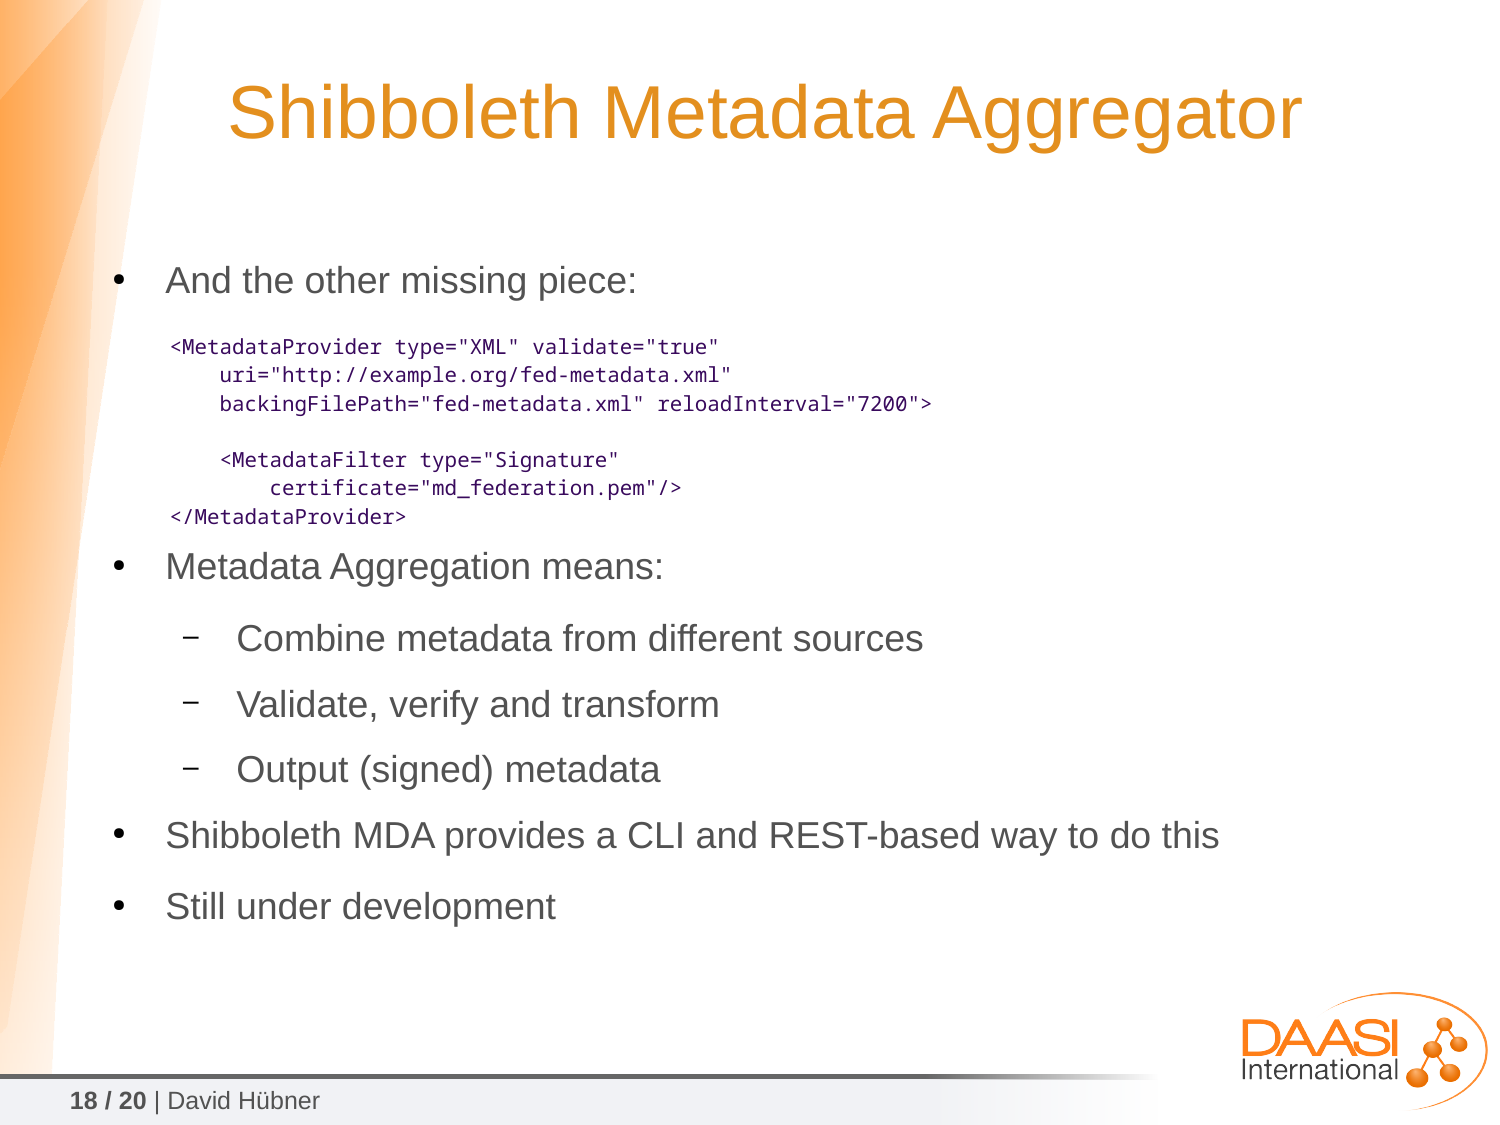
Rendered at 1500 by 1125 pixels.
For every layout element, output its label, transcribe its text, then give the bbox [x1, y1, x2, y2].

text_box <MetadataProvider type="XML" validate="true" uri="http://example.org/fed-metadata.xml" backingFilePath="fed-metadata.xml" reloadInterval="7200"> <MetadataFilter type="Signature" certificate="md_federation.pem"/> </MetadataProvider> [129, 324, 1028, 851]
picture [1240, 992, 1500, 1111]
title Shibboleth Metadata Aggregator [91, 48, 1441, 178]
list And the other missing piece: Metadata Aggregation means: Combine metadata from different sources Validate, verify and transform Output (signed) metadata Shibboleth MDA provides a CLI and REST-based way to do this Still under development [94, 259, 1441, 945]
